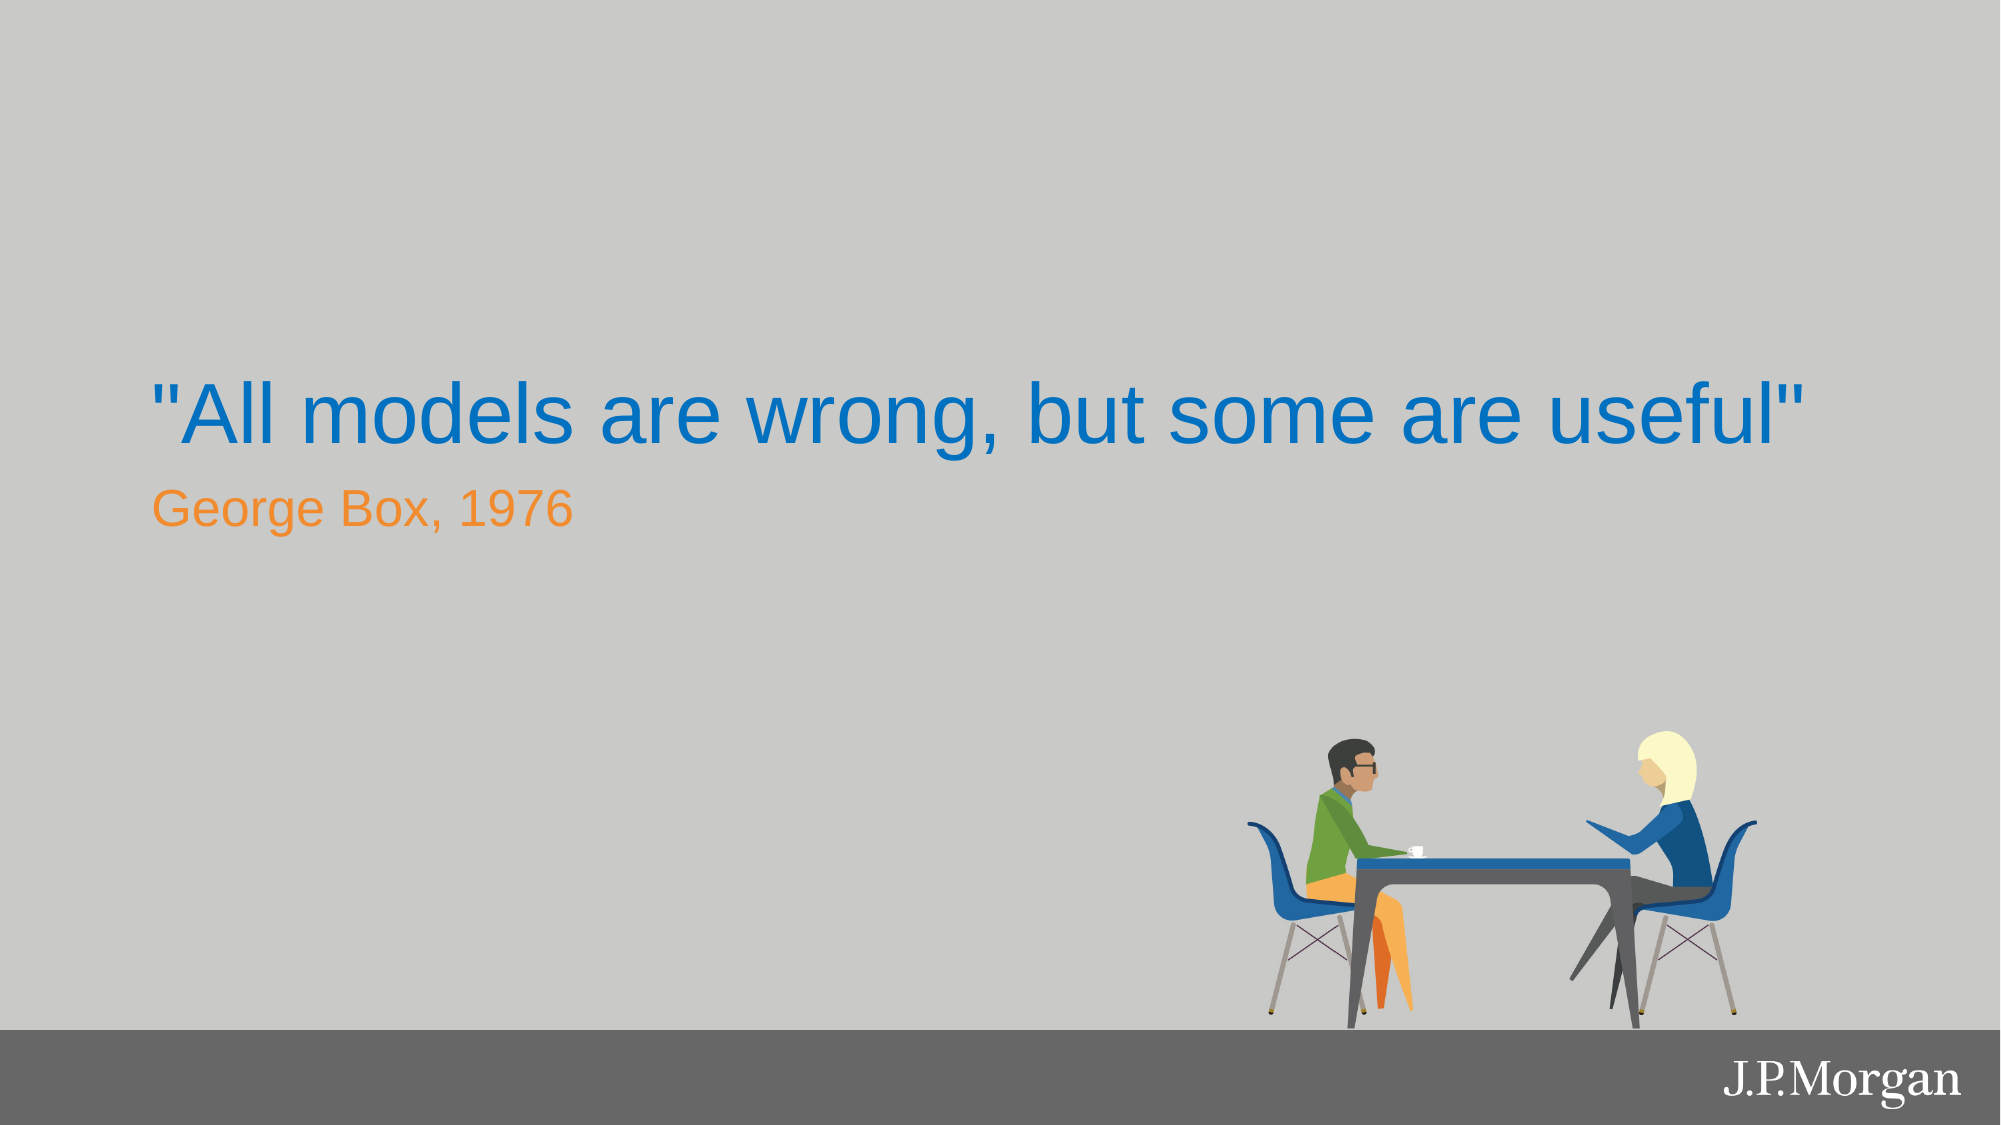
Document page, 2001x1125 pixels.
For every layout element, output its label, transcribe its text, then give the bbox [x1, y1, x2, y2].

picture [0, 0, 2001, 1125]
title "All models are wrong, but some are useful" [136, 1, 1862, 470]
list George Box, 1976 [136, 473, 1862, 721]
